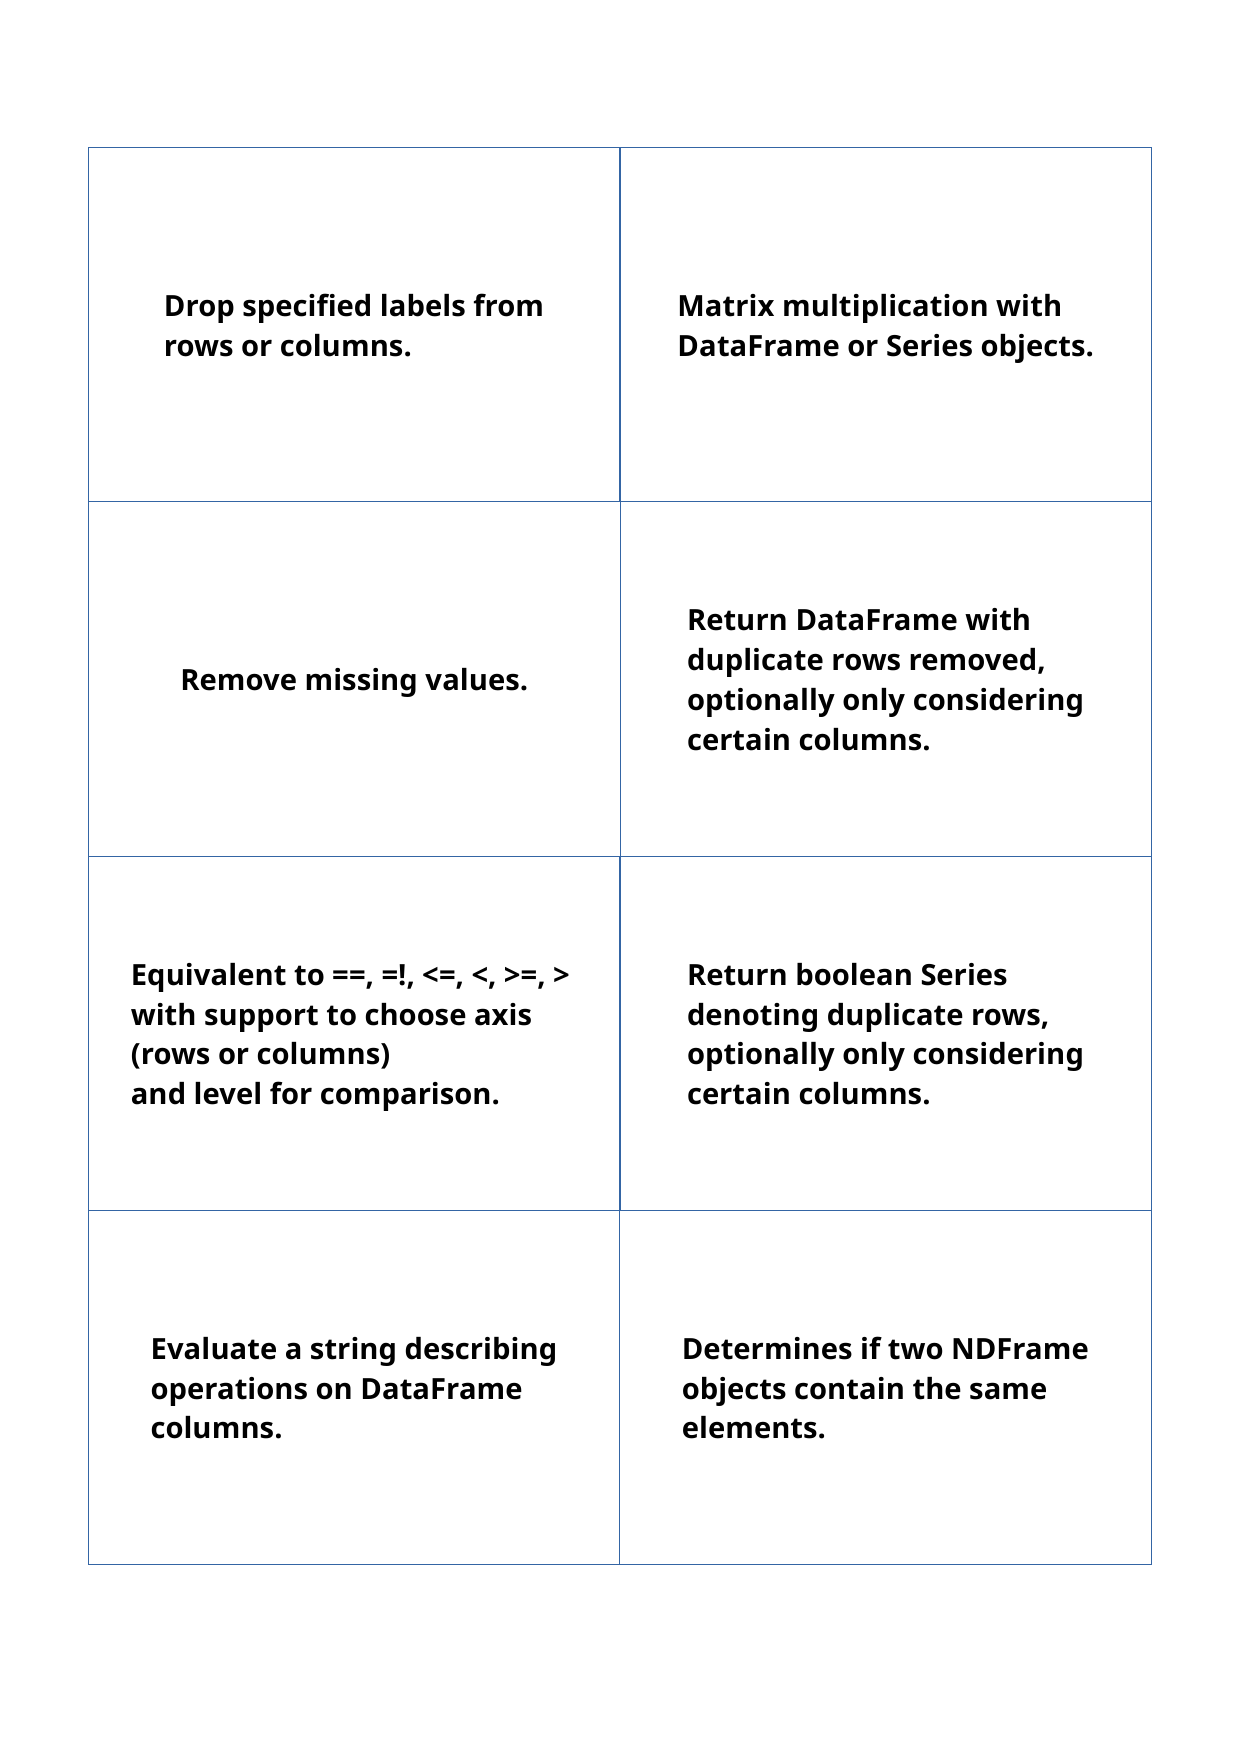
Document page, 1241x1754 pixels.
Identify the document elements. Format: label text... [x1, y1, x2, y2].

text_box Remove missing values. [88, 501, 620, 856]
text_box Drop specified labels from rows or columns. [88, 147, 620, 501]
text_box Equivalent to ==, =!, <=, <, >=, > with support to choose axis (rows or columns) and level for comparison. [88, 856, 620, 1210]
text_box Evaluate a string describing operations on DataFrame columns. [88, 1210, 619, 1565]
text_box Return boolean Series denoting duplicate rows, optionally only considering certain columns. [620, 856, 1152, 1210]
text_box Determines if two NDFrame objects contain the same elements. [619, 1210, 1152, 1565]
text_box Matrix multiplication with DataFrame or Series objects. [620, 147, 1152, 501]
text_box Return DataFrame with duplicate rows removed, optionally only considering certain columns. [620, 501, 1152, 856]
